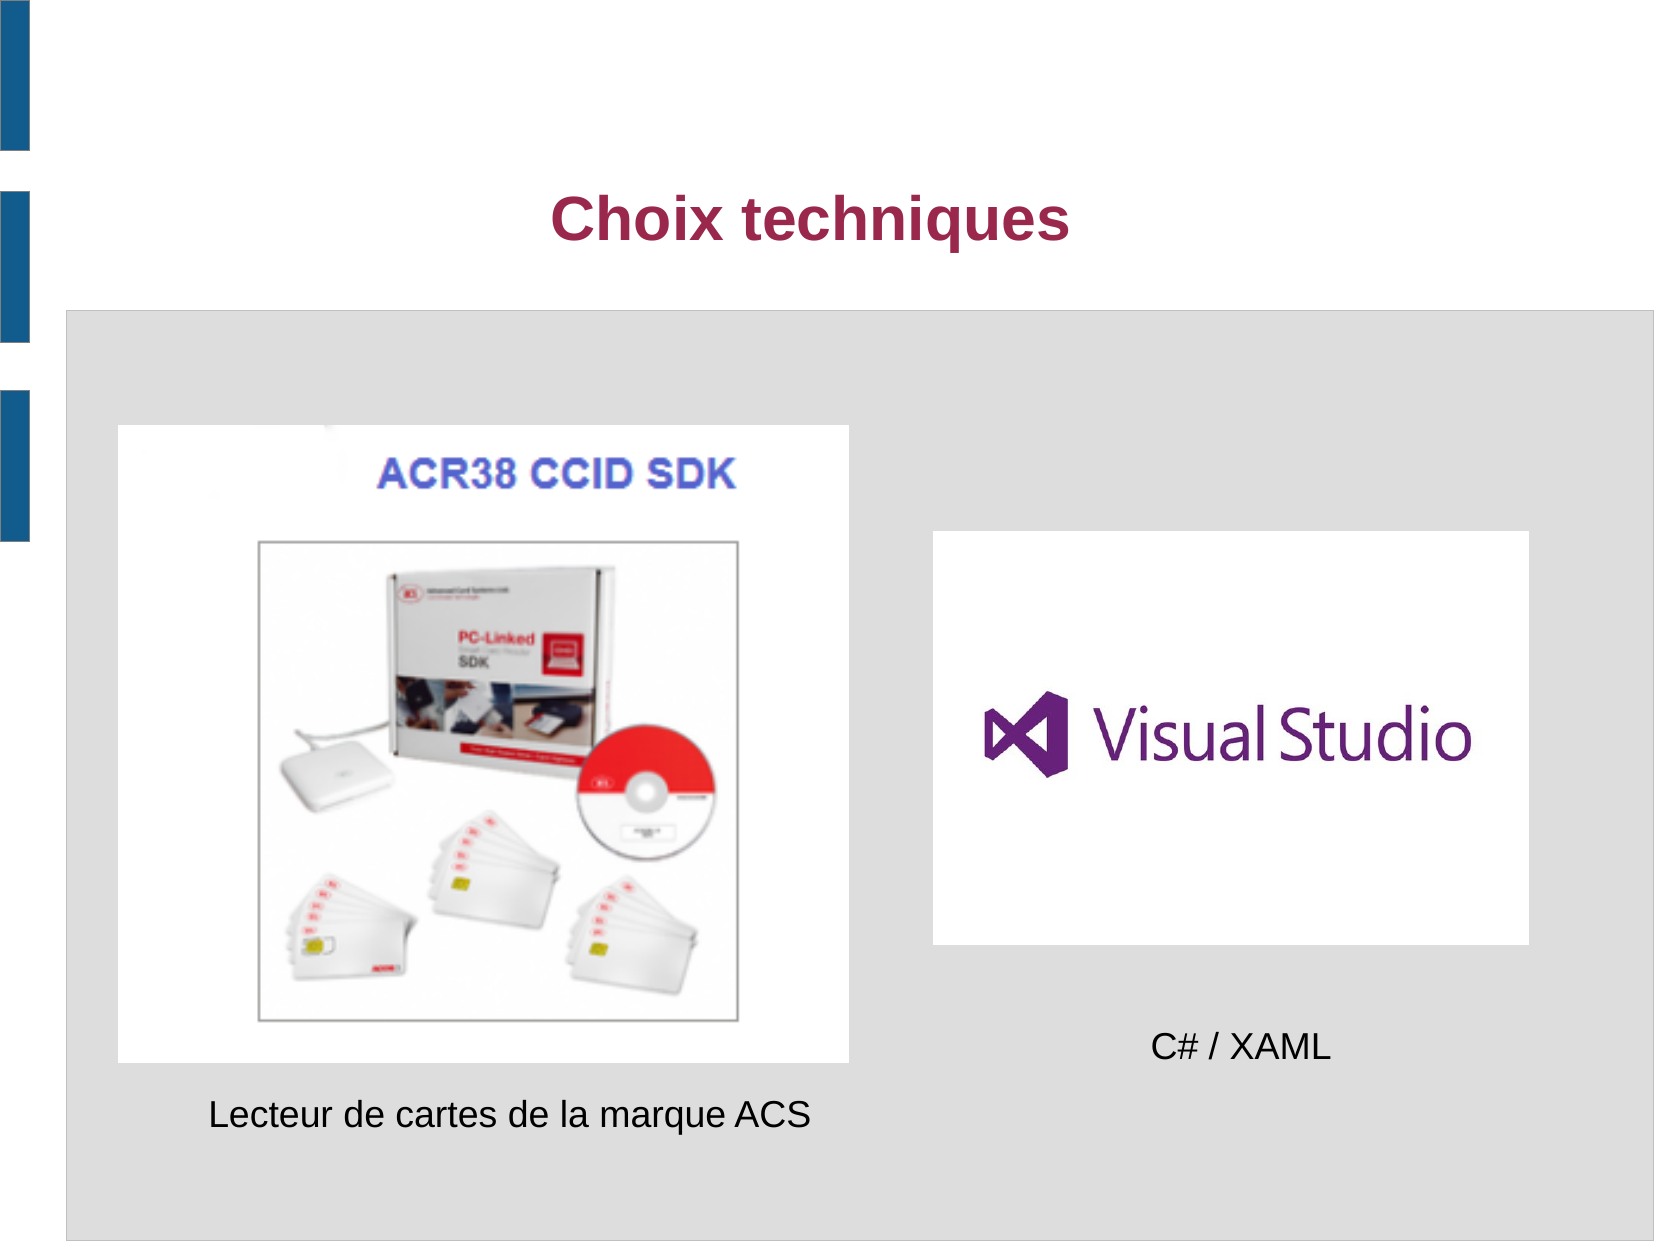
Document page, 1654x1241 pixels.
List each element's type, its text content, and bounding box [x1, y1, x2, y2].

title Choix techniques [88, 114, 1534, 322]
picture [118, 425, 849, 1063]
text_box Lecteur de cartes de la marque ACS [193, 1086, 827, 1144]
text_box C# / XAML [1135, 1017, 1347, 1075]
picture [933, 531, 1529, 945]
